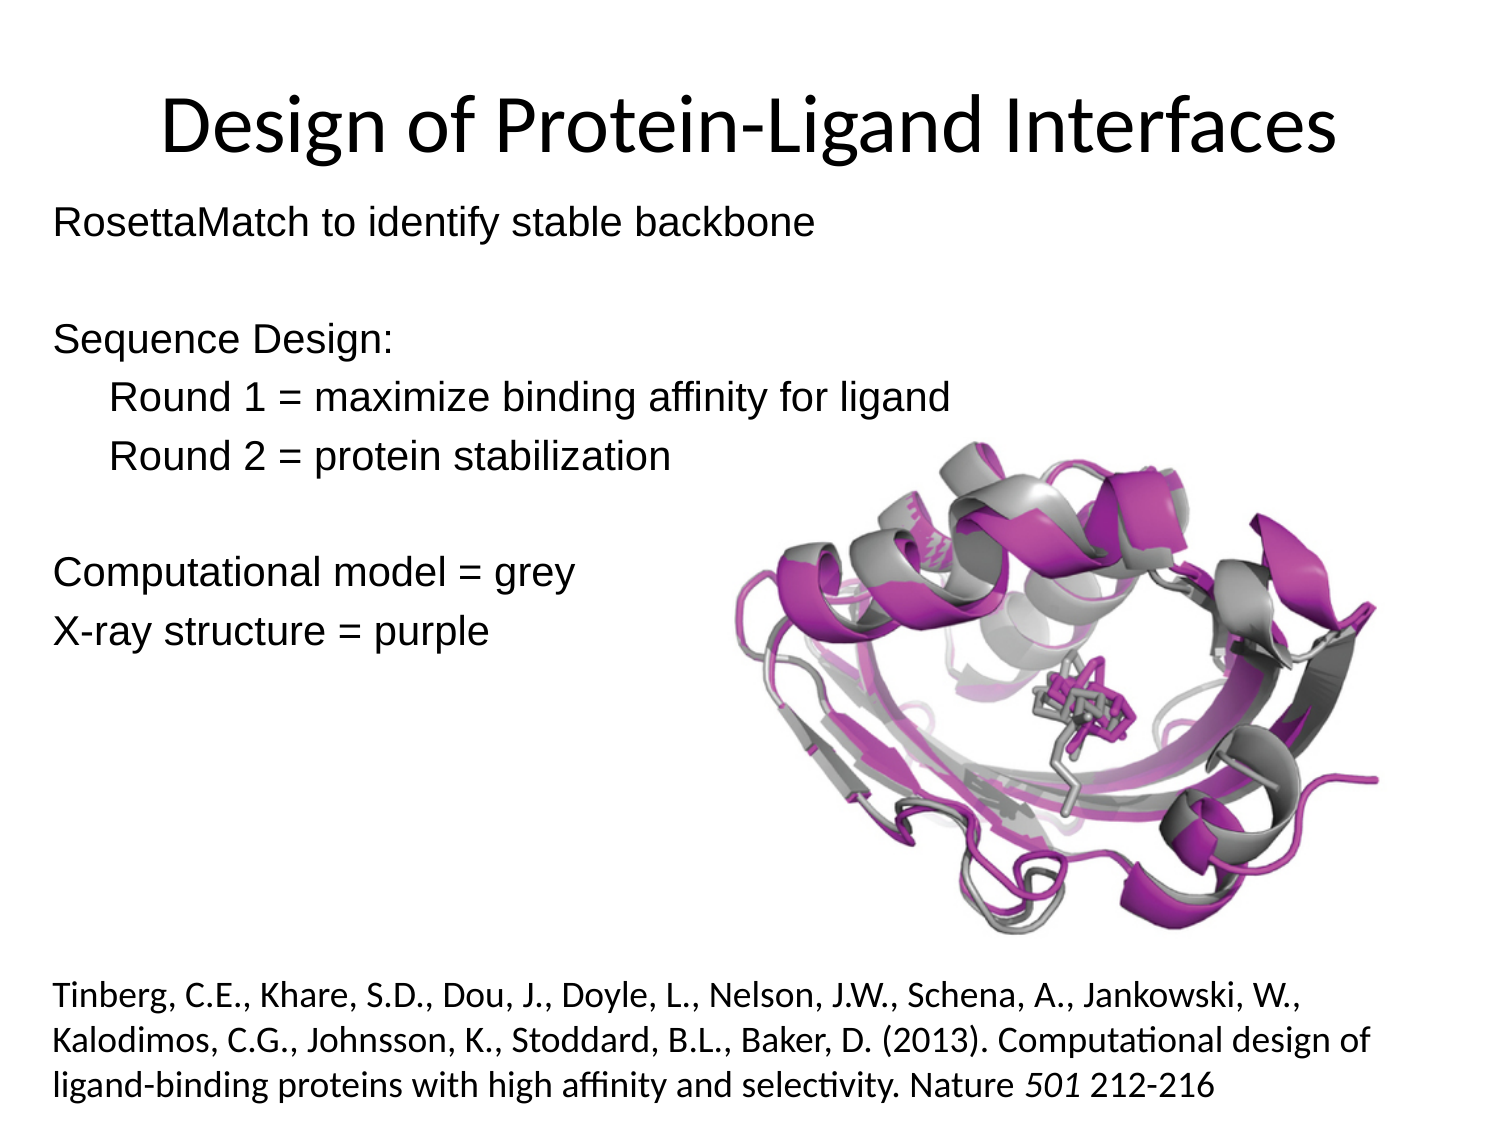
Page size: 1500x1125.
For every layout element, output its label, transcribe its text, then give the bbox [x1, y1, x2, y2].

text_box Tinberg, C.E., Khare, S.D., Dou, J., Doyle, L., Nelson, J.W., Schena, A., Jankowski, W., Kalodimos, C.G., Johnsson, K., Stoddard, B.L., Baker, D. (2013). Computational design of ligand-binding proteins with high affinity and selectivity. Nature 501 212-216 [37, 962, 1450, 1113]
picture [725, 437, 1388, 950]
title Design of Protein-Ligand Interfaces [75, 24, 1425, 213]
list RosettaMatch to identify stable backbone Sequence Design: Round 1 = maximize binding affinity for ligand Round 2 = protein stabilization Computational model = grey X-ray structure = purple [37, 187, 1388, 930]
